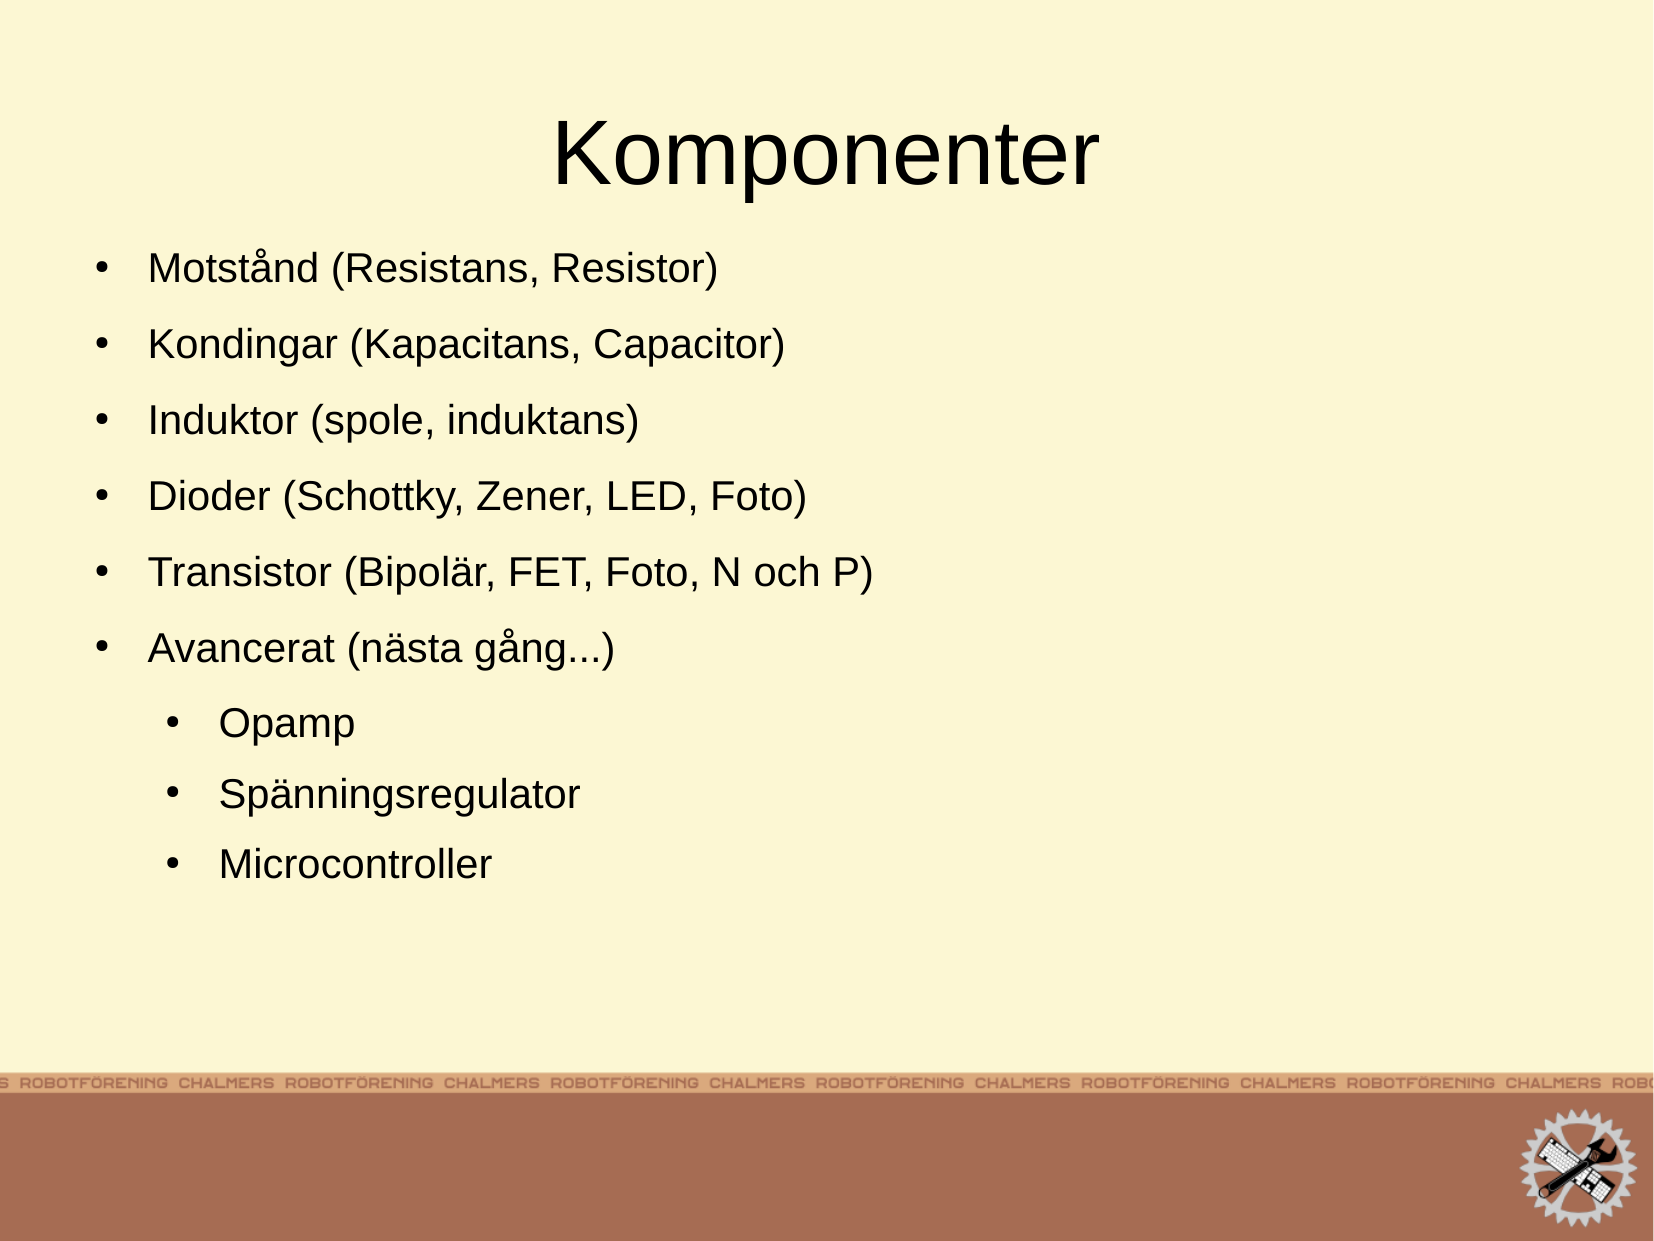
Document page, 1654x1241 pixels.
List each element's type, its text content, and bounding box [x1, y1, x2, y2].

title Komponenter [82, 49, 1571, 257]
picture [0, 0, 1654, 1241]
list Motstånd (Resistans, Resistor) Kondingar (Kapacitans, Capacitor) Induktor (spole, induktans) Dioder (Schottky, Zener, LED, Foto) Transistor (Bipolär, FET, Foto, N och P) Avancerat (nästa gång...) Opamp Spänningsregulator Microcontroller [76, 244, 1565, 1063]
